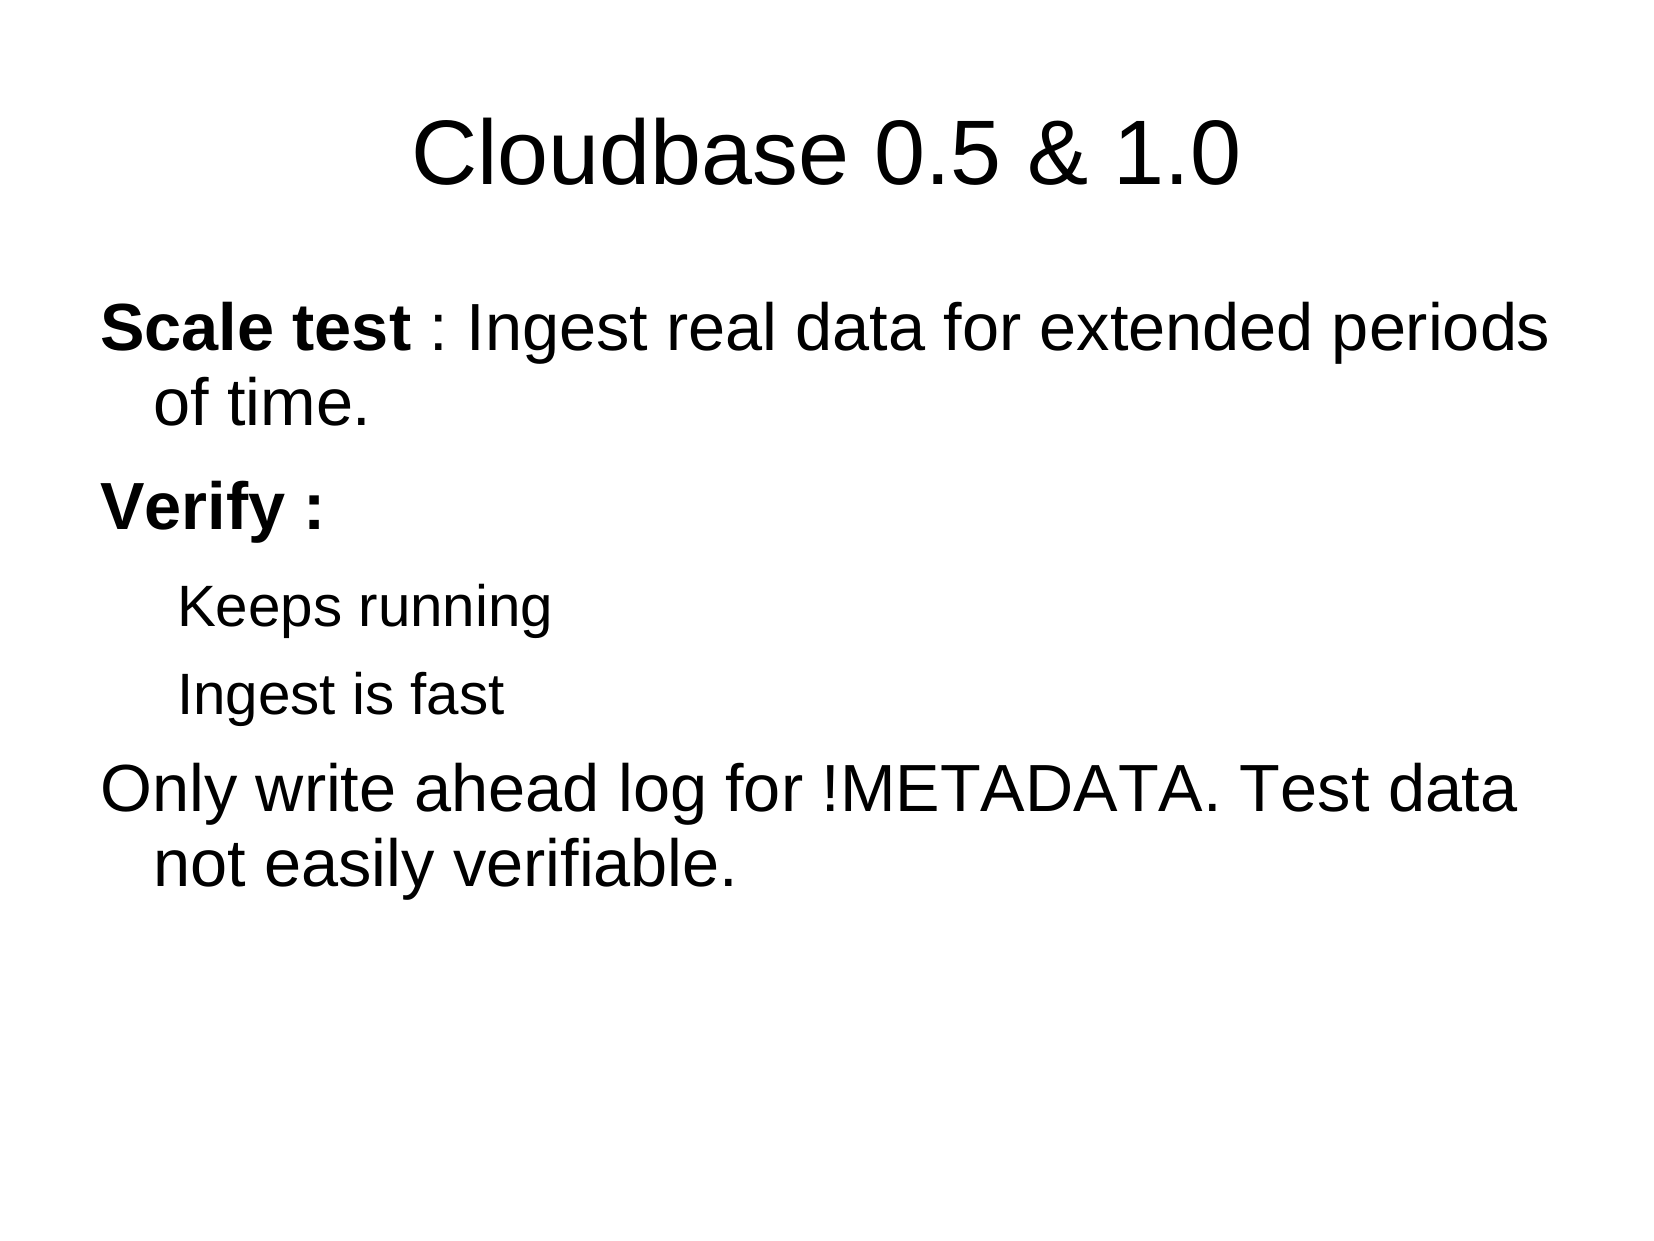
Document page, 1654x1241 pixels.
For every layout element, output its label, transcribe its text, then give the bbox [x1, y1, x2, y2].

list Scale test : Ingest real data for extended periods of time. Verify : Keeps running Ingest is fast Only write ahead log for !METADATA. Test data not easily verifiable. [82, 290, 1571, 1109]
title Cloudbase 0.5 & 1.0 [82, 49, 1571, 257]
